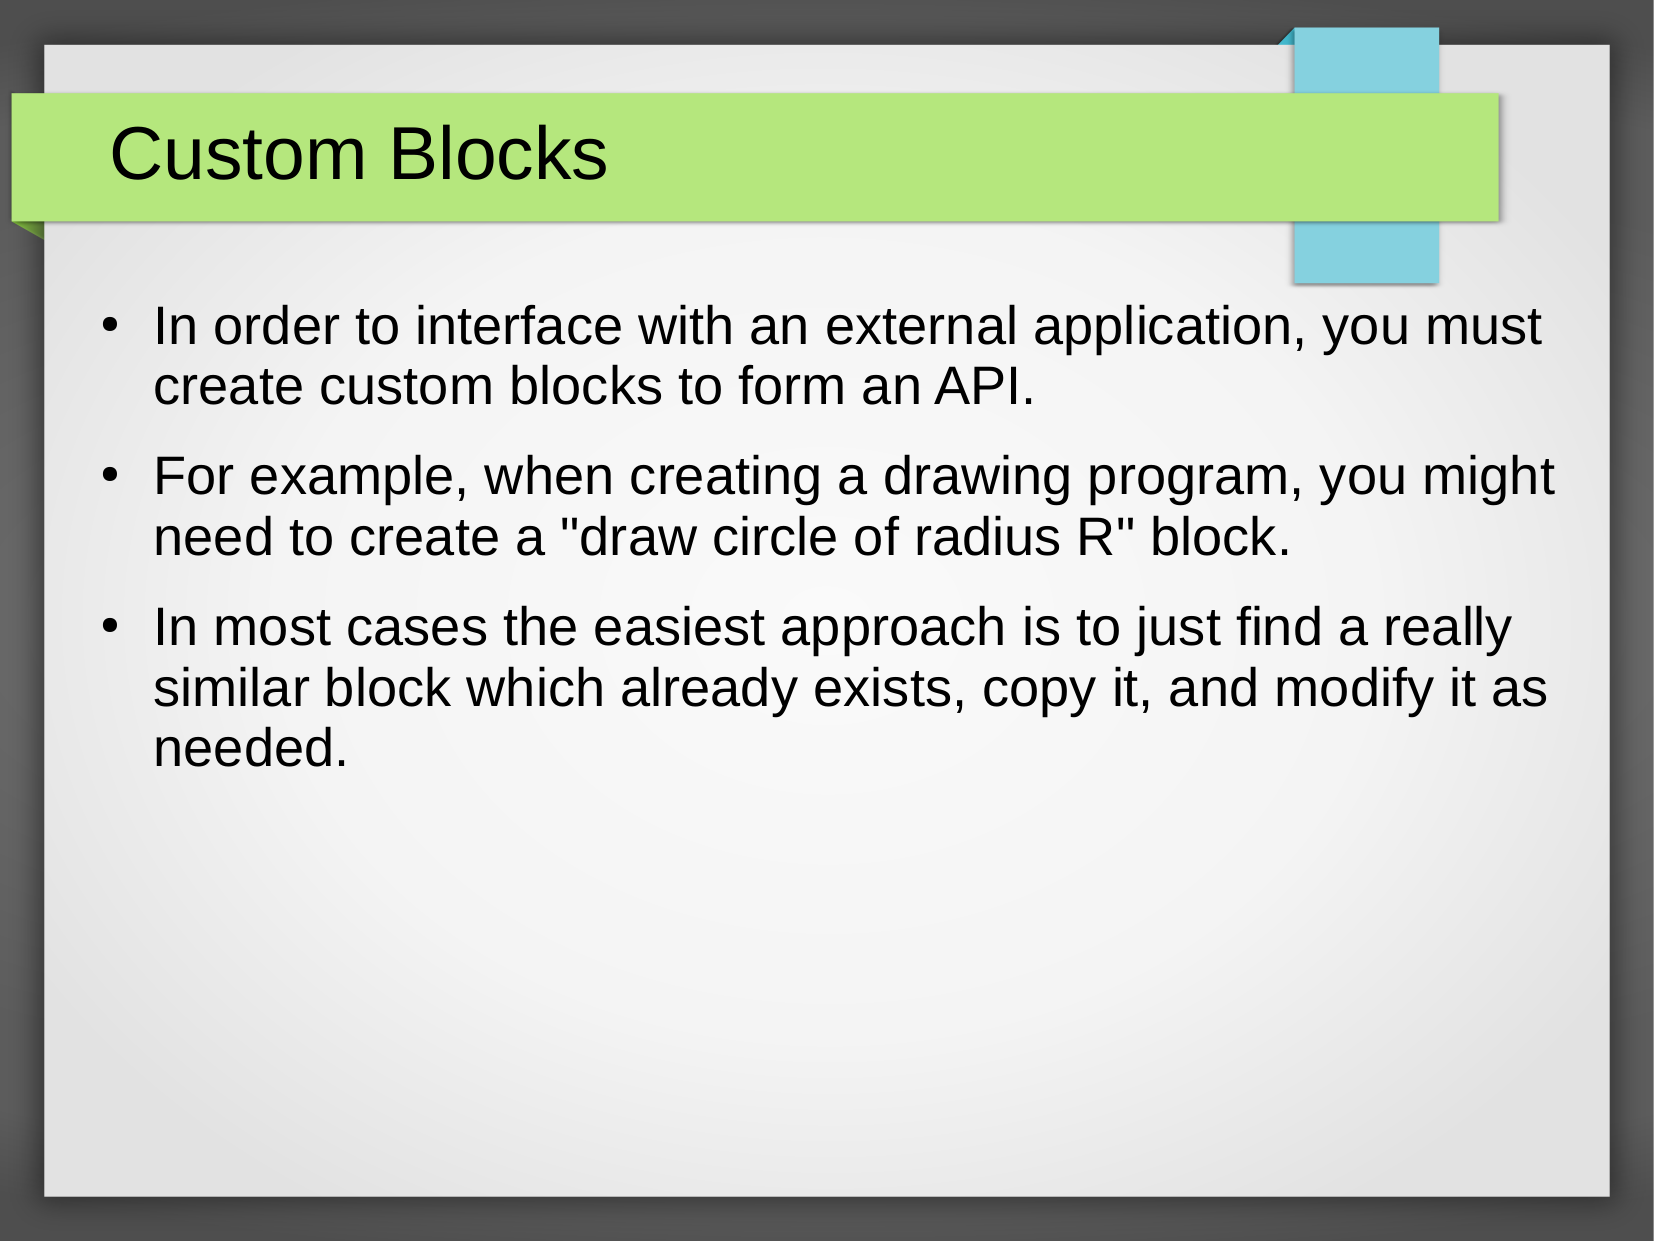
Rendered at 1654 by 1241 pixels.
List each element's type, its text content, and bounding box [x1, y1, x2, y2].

title Custom Blocks [82, 94, 1264, 213]
picture [0, 0, 1654, 1241]
list In order to interface with an external application, you must create custom blocks to form an API. For example, when creating a drawing program, you might need to create a "draw circle of radius R" block. In most cases the easiest approach is to just find a really similar block which already exists, copy it, and modify it as needed. [82, 295, 1571, 1015]
